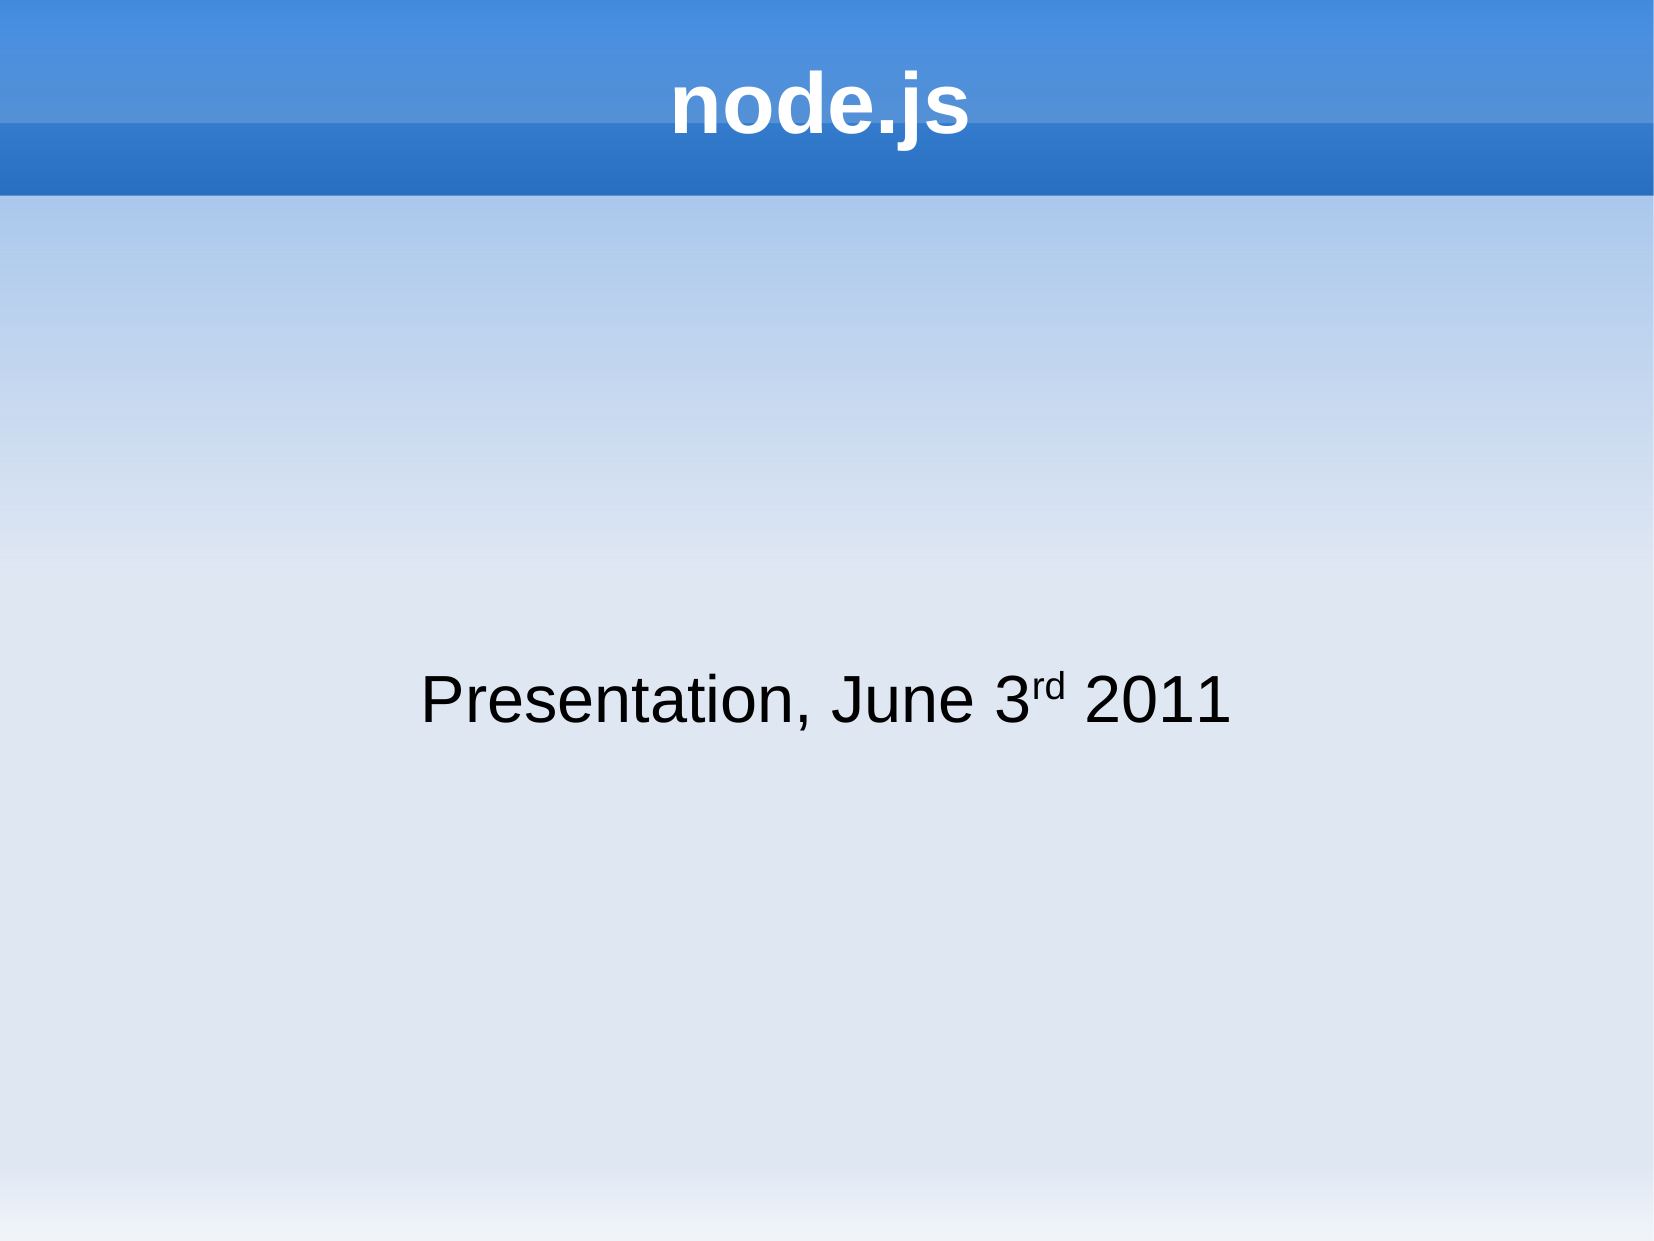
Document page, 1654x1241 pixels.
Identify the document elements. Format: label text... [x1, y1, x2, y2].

picture [0, 0, 1654, 1241]
title node.js [76, 0, 1565, 208]
subtitle Presentation, June 3rd 2011 [82, 290, 1571, 1109]
